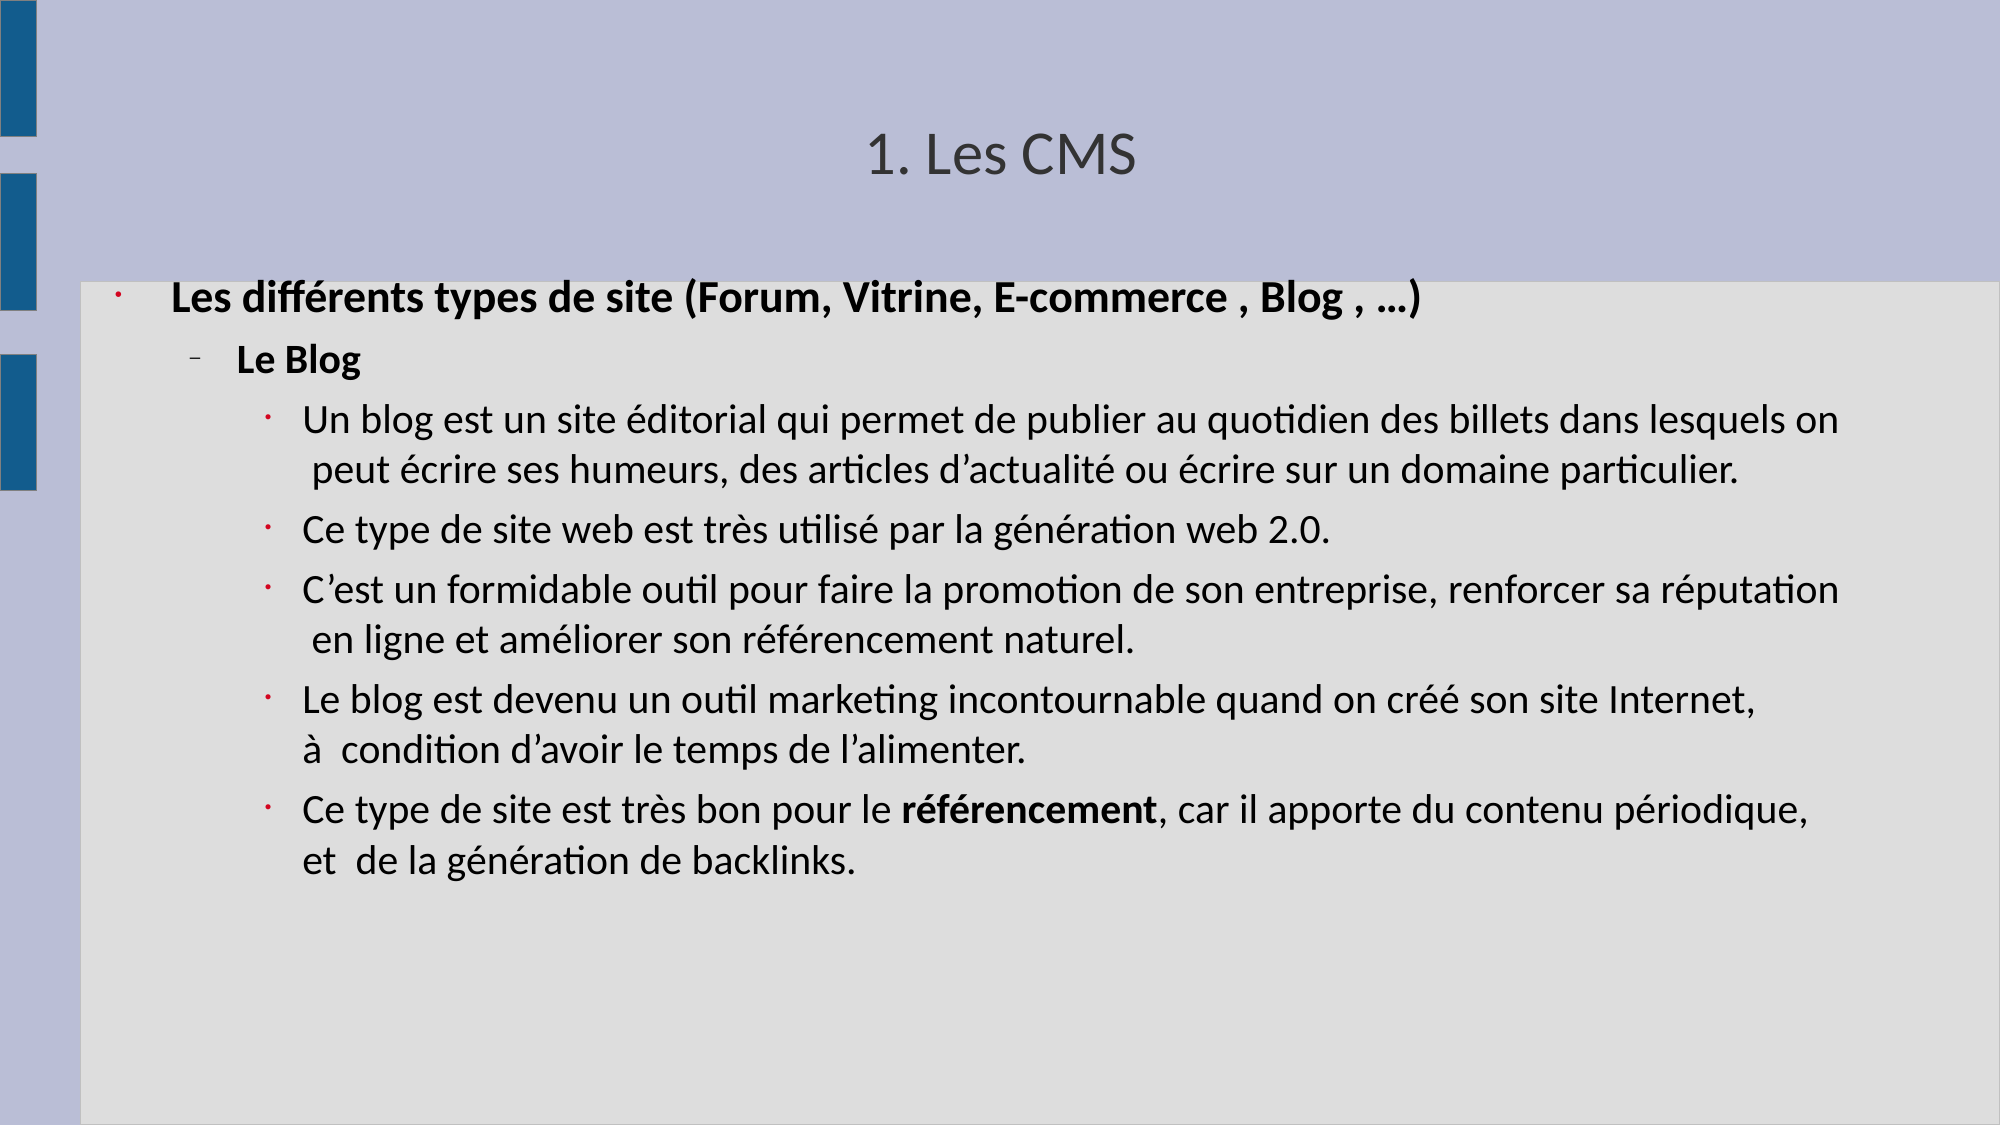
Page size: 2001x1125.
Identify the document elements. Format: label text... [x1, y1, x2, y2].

title 1. Les CMS [859, 109, 1141, 254]
text_box Les différents types de site (Forum, Vitrine, E-commerce , Blog , …) Le Blog Un blog est un site éditorial qui permet de publier au quotidien des billets dans lesquels on peut écrire ses humeurs, des articles d’actualité ou écrire sur un domaine particulier. Ce type de site web est très utilisé par la génération web 2.0. C’est un formidable outil pour faire la promotion de son entreprise, renforcer sa réputation en ligne et améliorer son référencement naturel. Le blog est devenu un outil marketing incontournable quand on créé son site Internet, à condition d’avoir le temps de l’alimenter. Ce type de site est très bon pour le référencement, car il apporte du contenu périodique, et de la génération de backlinks. [112, 254, 1854, 883]
